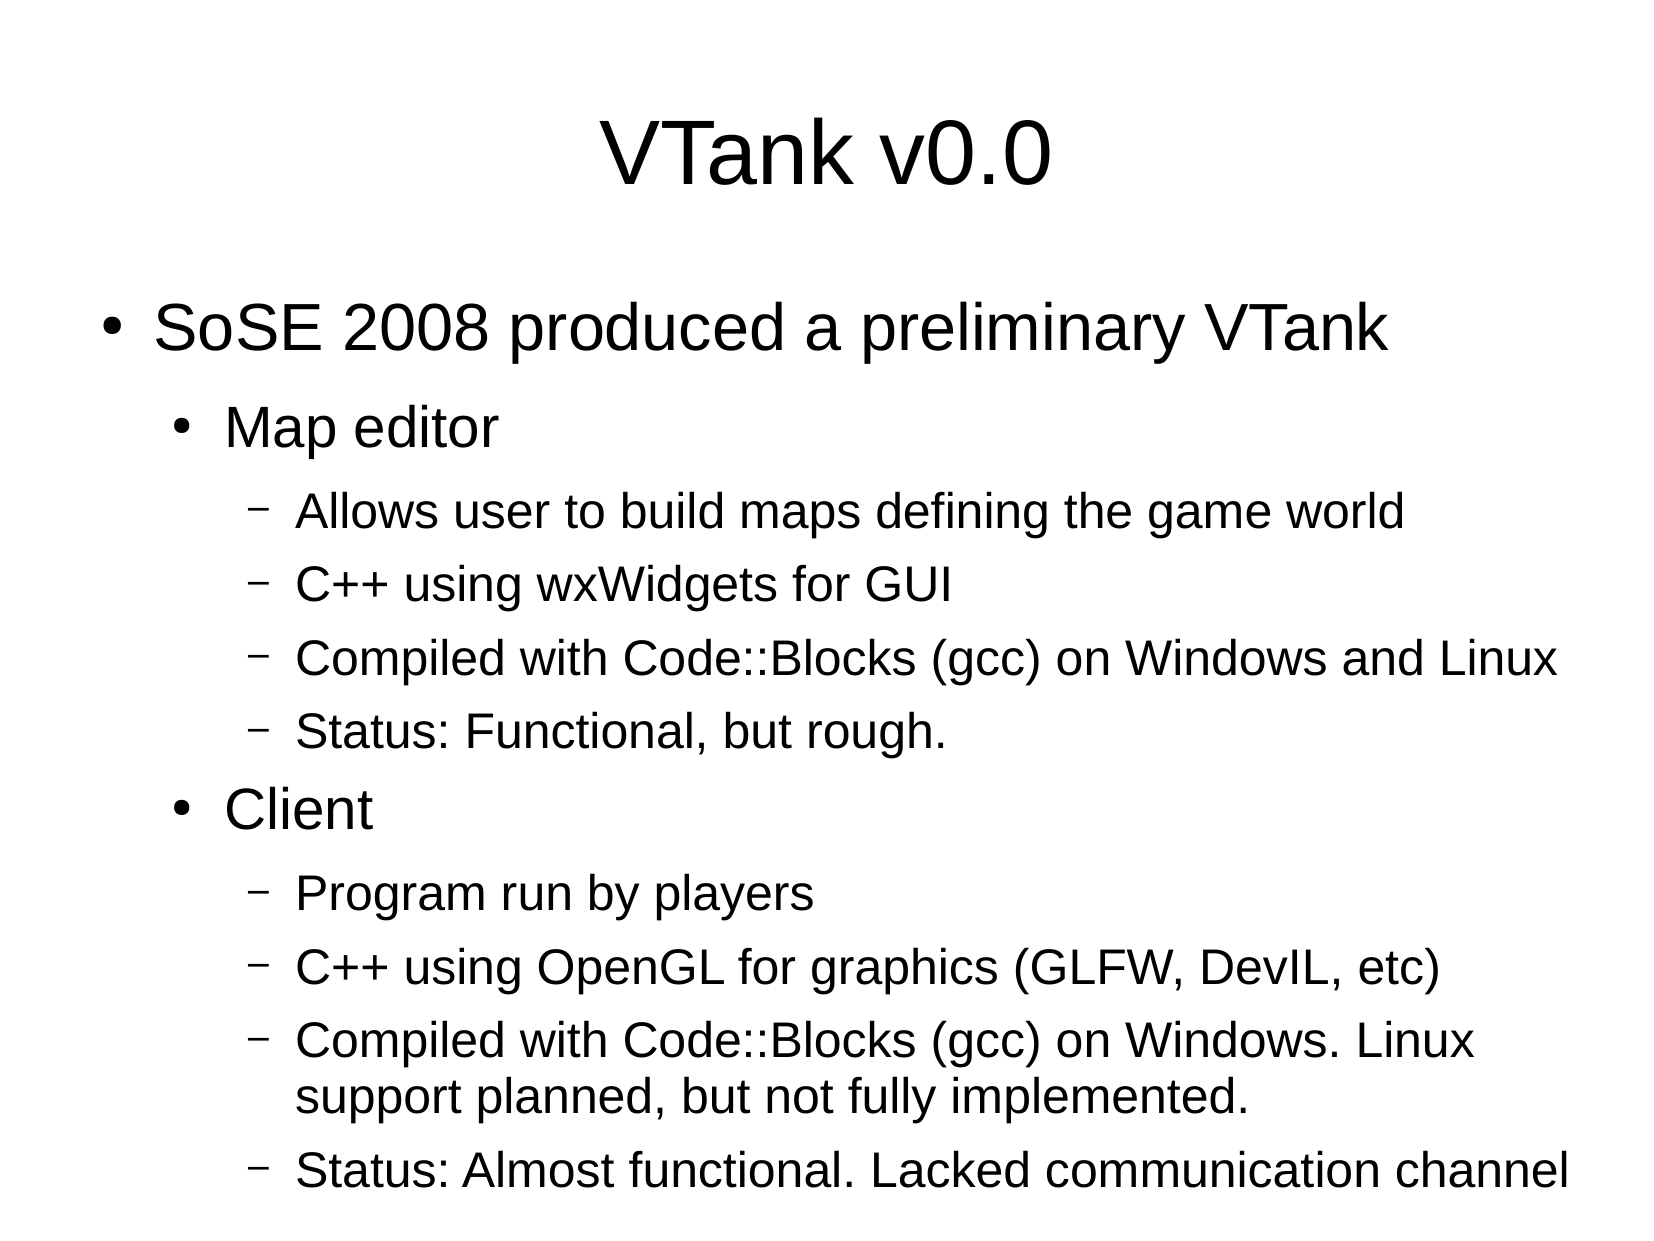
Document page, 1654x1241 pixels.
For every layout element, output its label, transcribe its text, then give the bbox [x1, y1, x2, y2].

title VTank v0.0 [82, 56, 1571, 250]
list SoSE 2008 produced a preliminary VTank Map editor Allows user to build maps defining the game world C++ using wxWidgets for GUI Compiled with Code::Blocks (gcc) on Windows and Linux Status: Functional, but rough. Client Program run by players C++ using OpenGL for graphics (GLFW, DevIL, etc) Compiled with Code::Blocks (gcc) on Windows. Linux support planned, but not fully implemented. Status: Almost functional. Lacked communication channel [82, 290, 1571, 1197]
